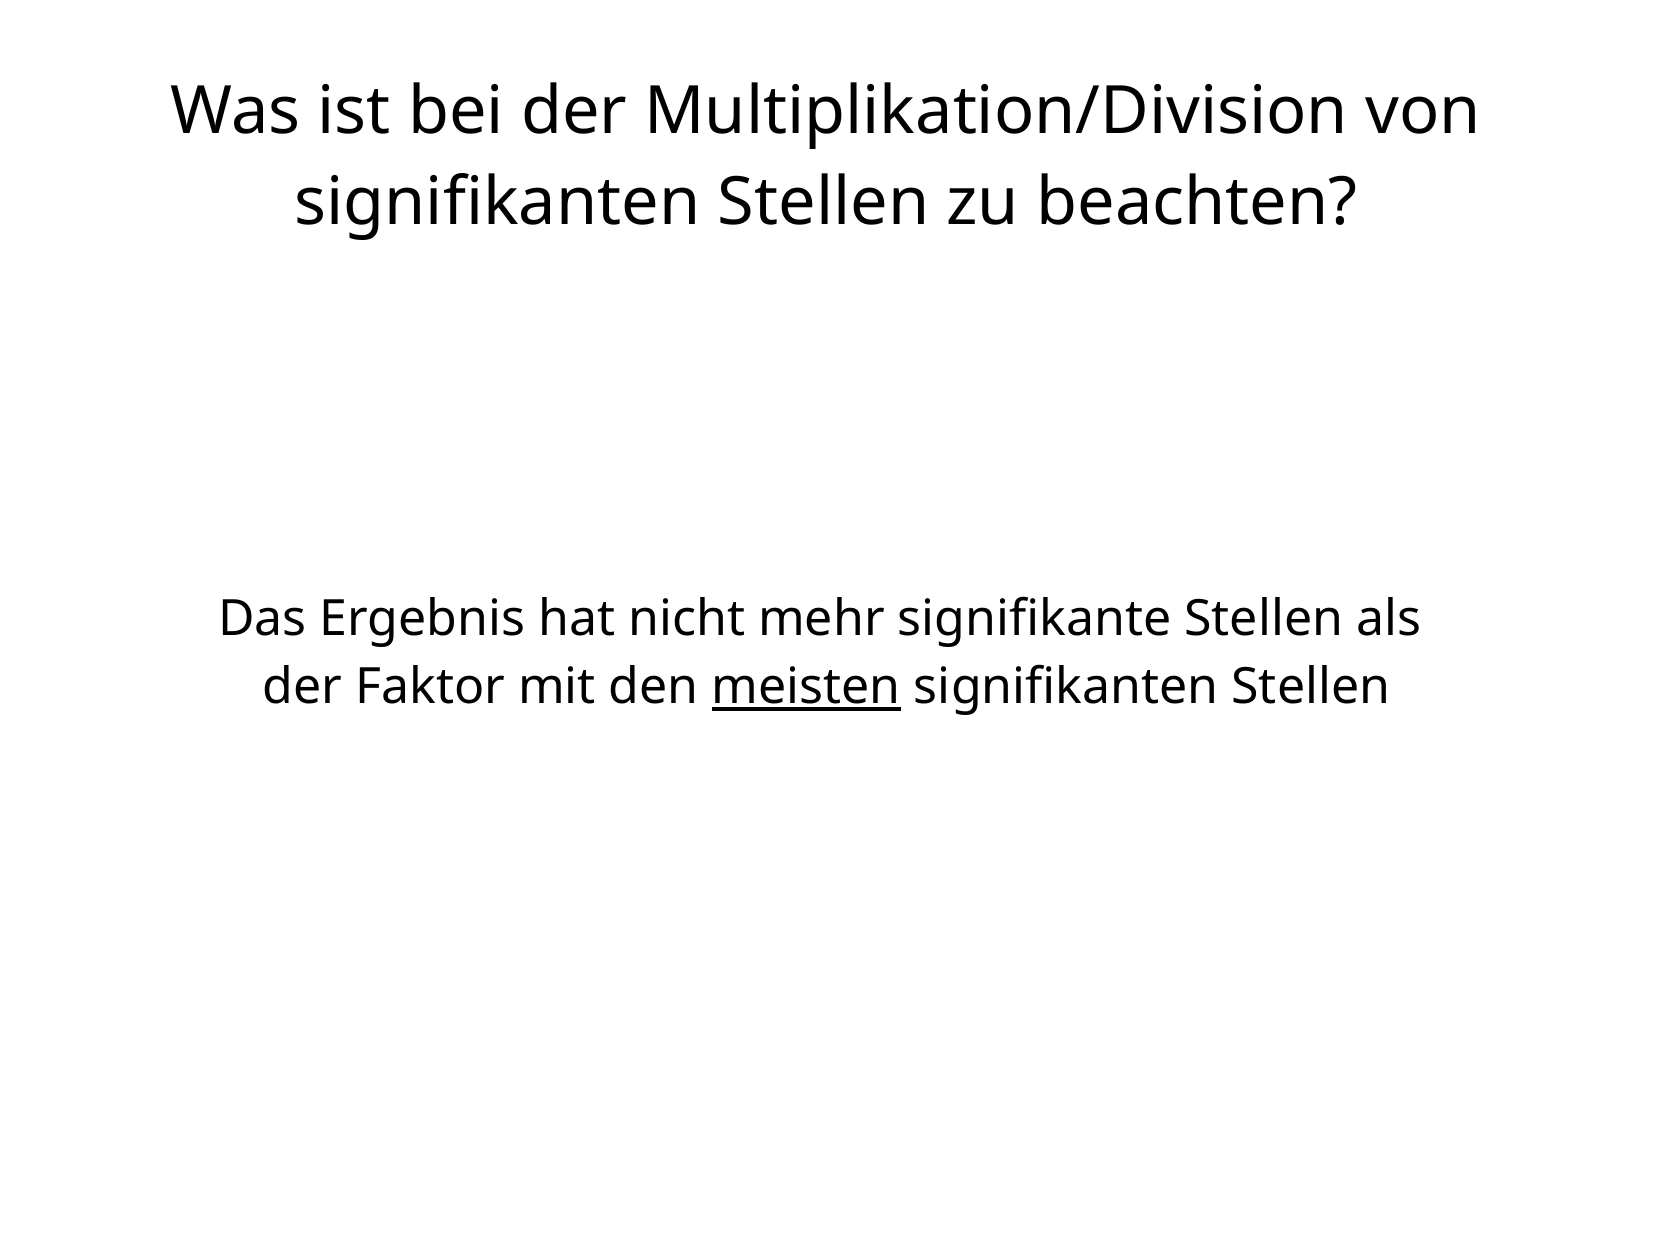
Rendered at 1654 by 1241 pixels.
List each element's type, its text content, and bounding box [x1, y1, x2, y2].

title Was ist bei der Multiplikation/Division von signifikanten Stellen zu beachten? [82, 49, 1571, 257]
subtitle Das Ergebnis hat nicht mehr signifikante Stellen als der Faktor mit den meisten signifikanten Stellen [82, 290, 1571, 1010]
